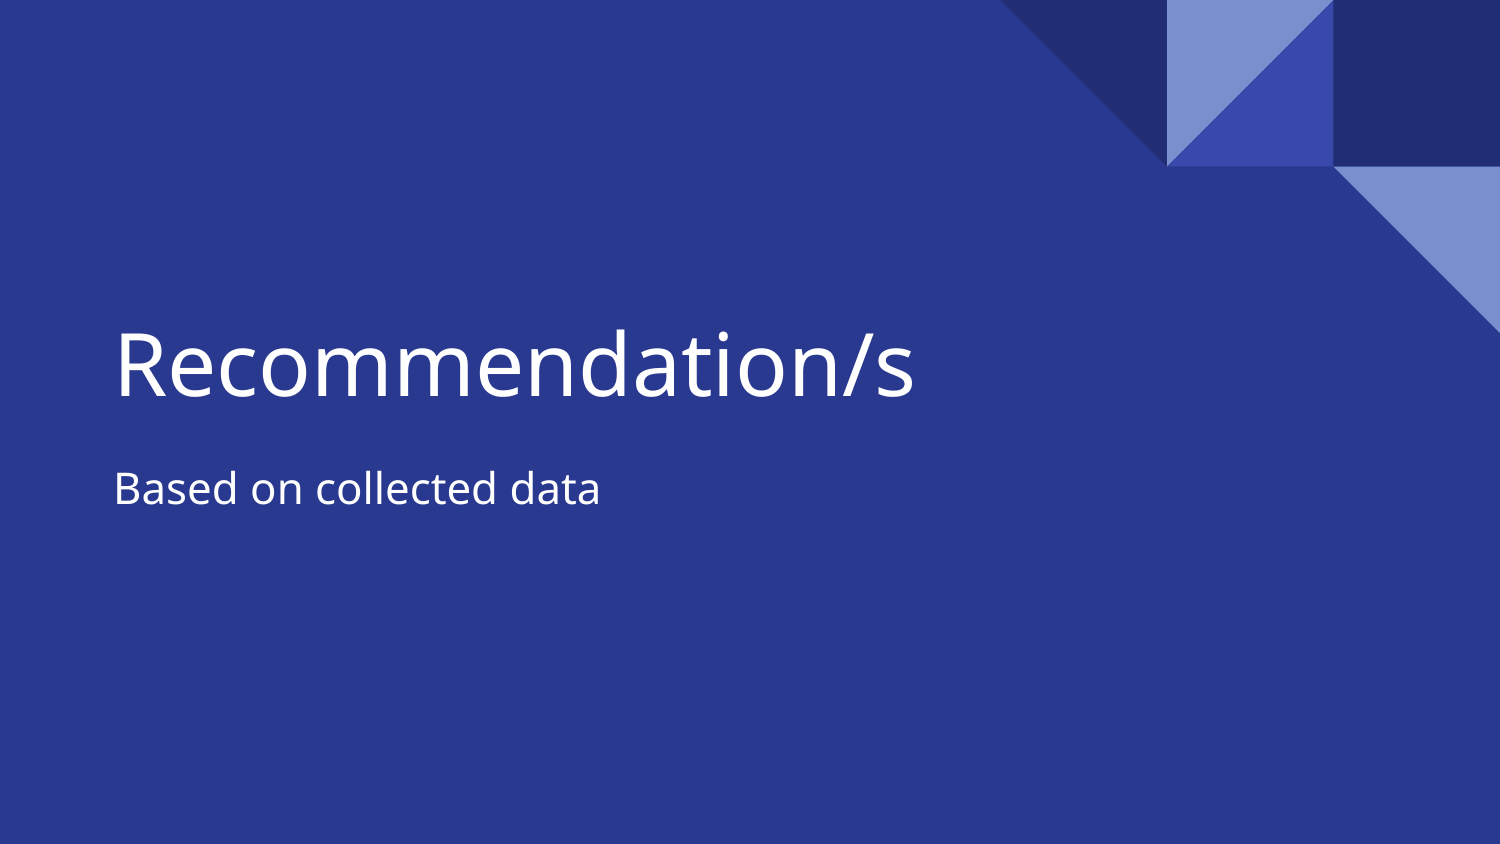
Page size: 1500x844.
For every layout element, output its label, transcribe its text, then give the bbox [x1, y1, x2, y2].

title Recommendation/s [98, 291, 1447, 429]
subtitle Based on collected data [98, 445, 1447, 517]
